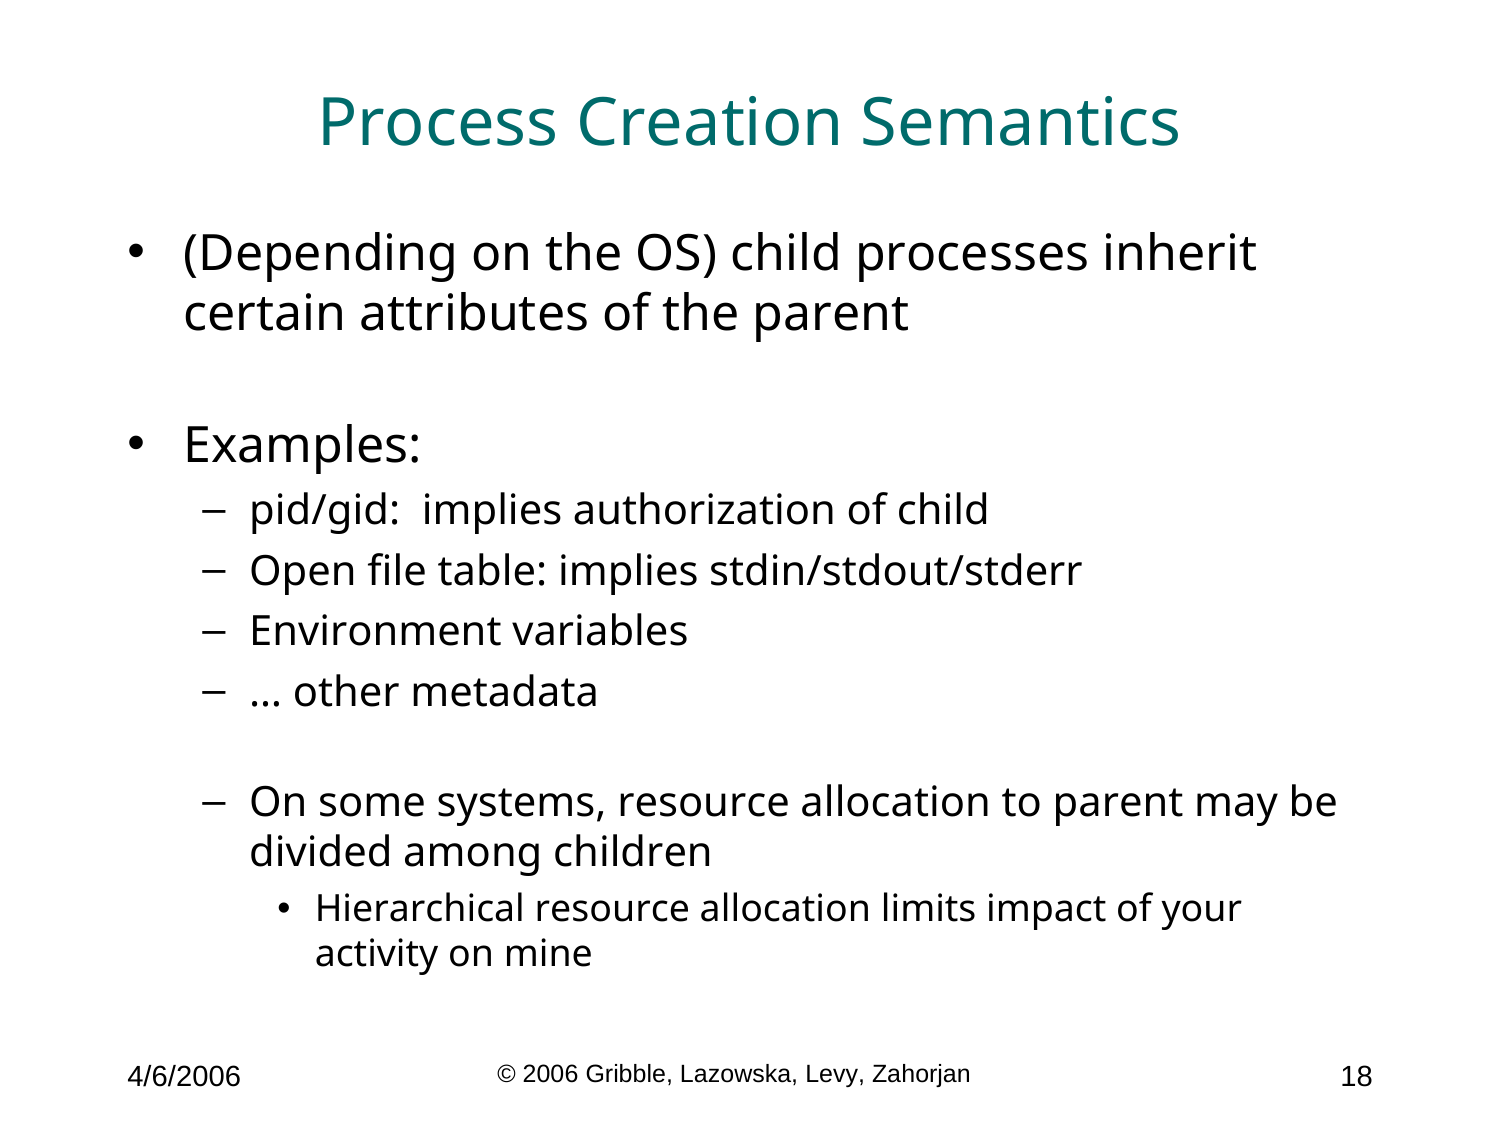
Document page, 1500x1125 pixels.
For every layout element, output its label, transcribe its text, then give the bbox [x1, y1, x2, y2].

list (Depending on the OS) child processes inherit certain attributes of the parent Examples: pid/gid: implies authorization of child Open file table: implies stdin/stdout/stderr Environment variables … other metadata On some systems, resource allocation to parent may be divided among children Hierarchical resource allocation limits impact of your activity on mine [112, 212, 1388, 1025]
title Process Creation Semantics [112, 62, 1388, 176]
